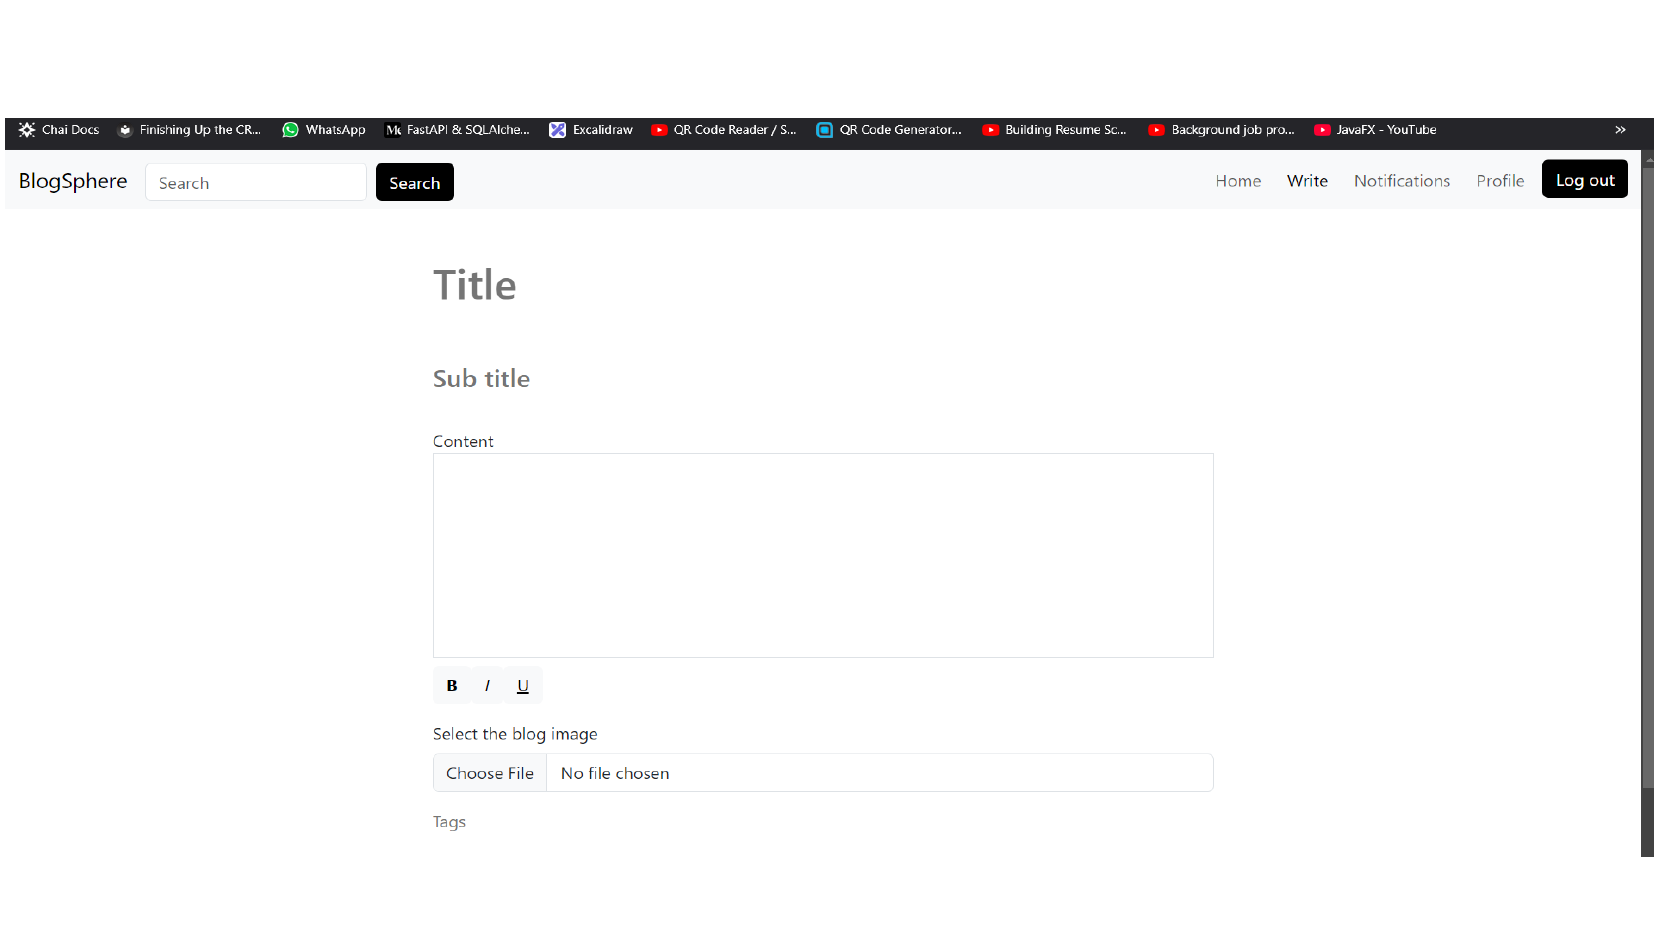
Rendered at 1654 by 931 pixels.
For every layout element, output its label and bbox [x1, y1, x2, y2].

picture [5, 118, 1654, 857]
